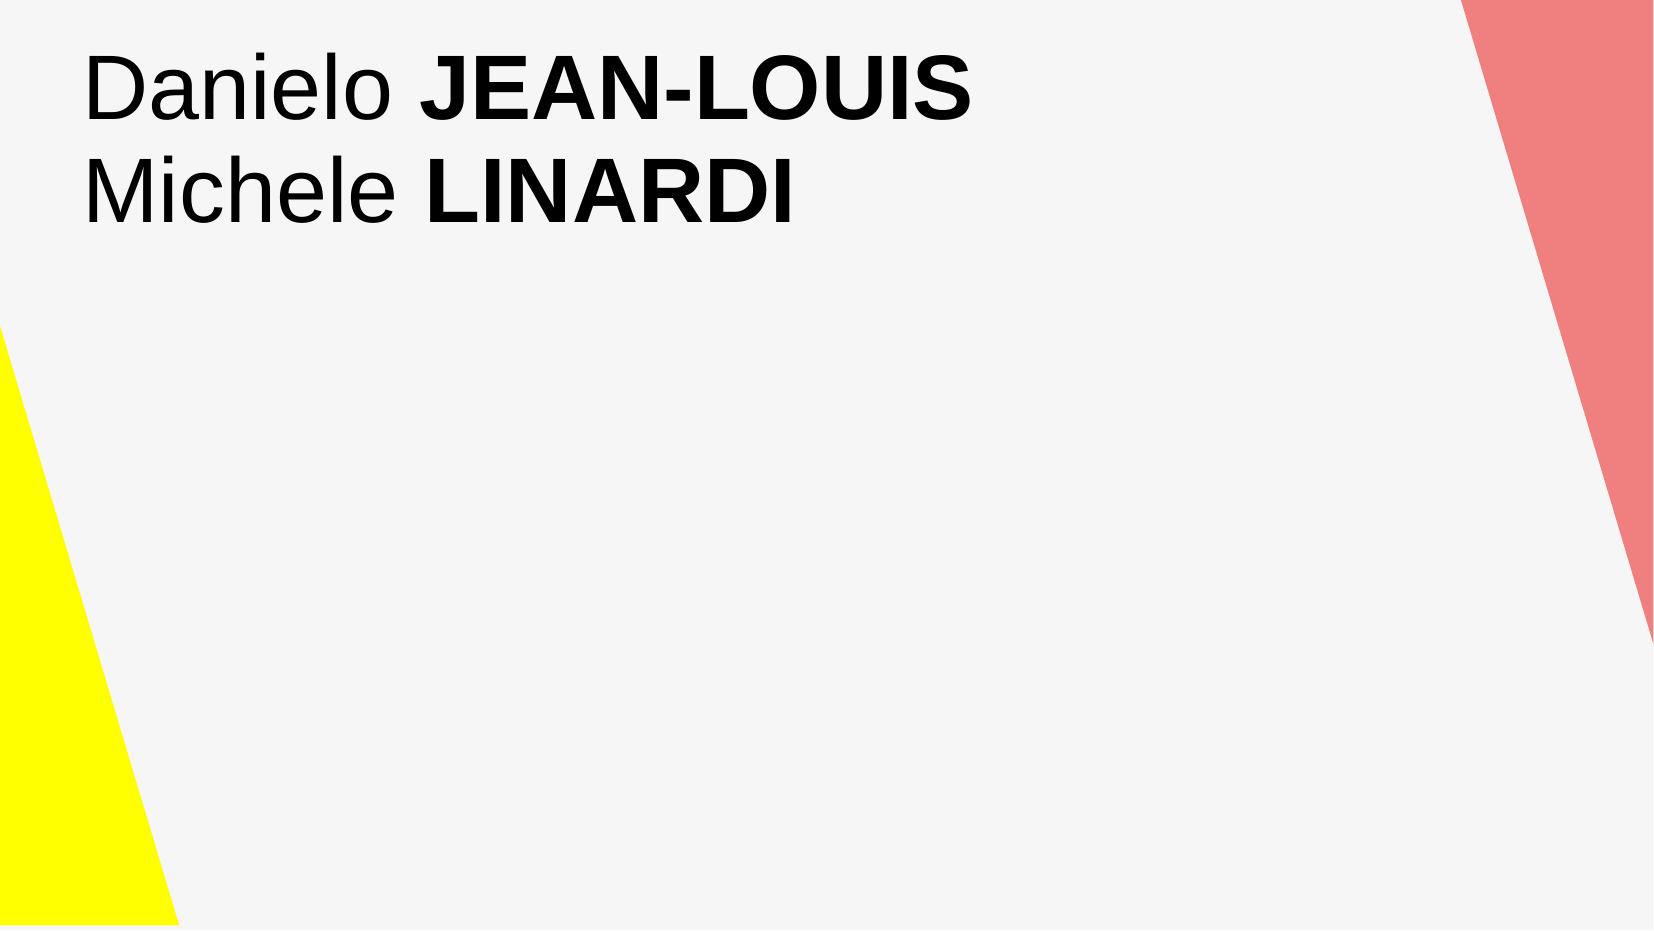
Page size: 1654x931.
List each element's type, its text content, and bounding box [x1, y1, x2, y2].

subtitle Danielo JEAN-LOUIS Michele LINARDI [82, 36, 1532, 242]
text_box [0, 325, 180, 926]
text_box [1460, 0, 1654, 647]
